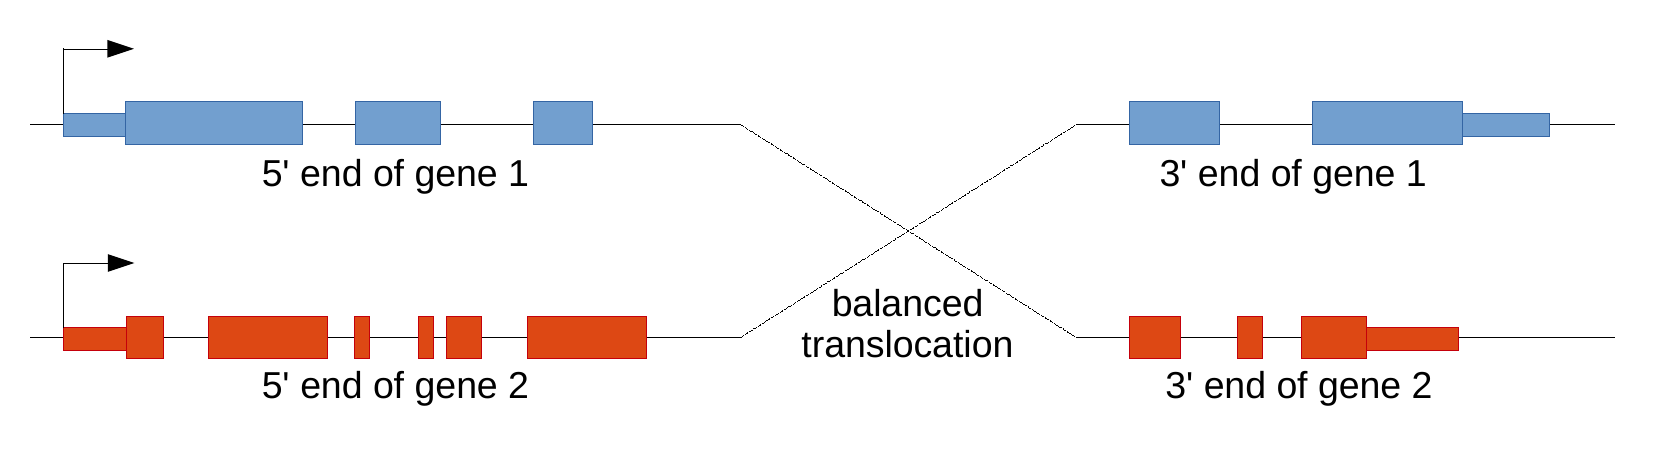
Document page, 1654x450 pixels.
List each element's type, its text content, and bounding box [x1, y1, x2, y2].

text_box [533, 101, 593, 145]
text_box [63, 316, 164, 359]
text_box [208, 316, 328, 359]
text_box [355, 101, 441, 145]
text_box 3' end of gene 2 [1150, 357, 1448, 425]
text_box [1237, 316, 1263, 359]
text_box [1301, 316, 1459, 357]
text_box 3' end of gene 1 [1144, 144, 1442, 212]
text_box [1129, 101, 1220, 145]
text_box [418, 316, 434, 357]
text_box [1129, 316, 1181, 359]
text_box balanced translocation [786, 274, 1029, 385]
text_box [63, 101, 303, 145]
text_box 5' end of gene 2 [247, 357, 545, 425]
text_box 5' end of gene 1 [247, 144, 544, 212]
text_box [354, 316, 370, 357]
text_box [527, 316, 647, 359]
text_box [446, 316, 482, 357]
text_box [1312, 101, 1550, 145]
